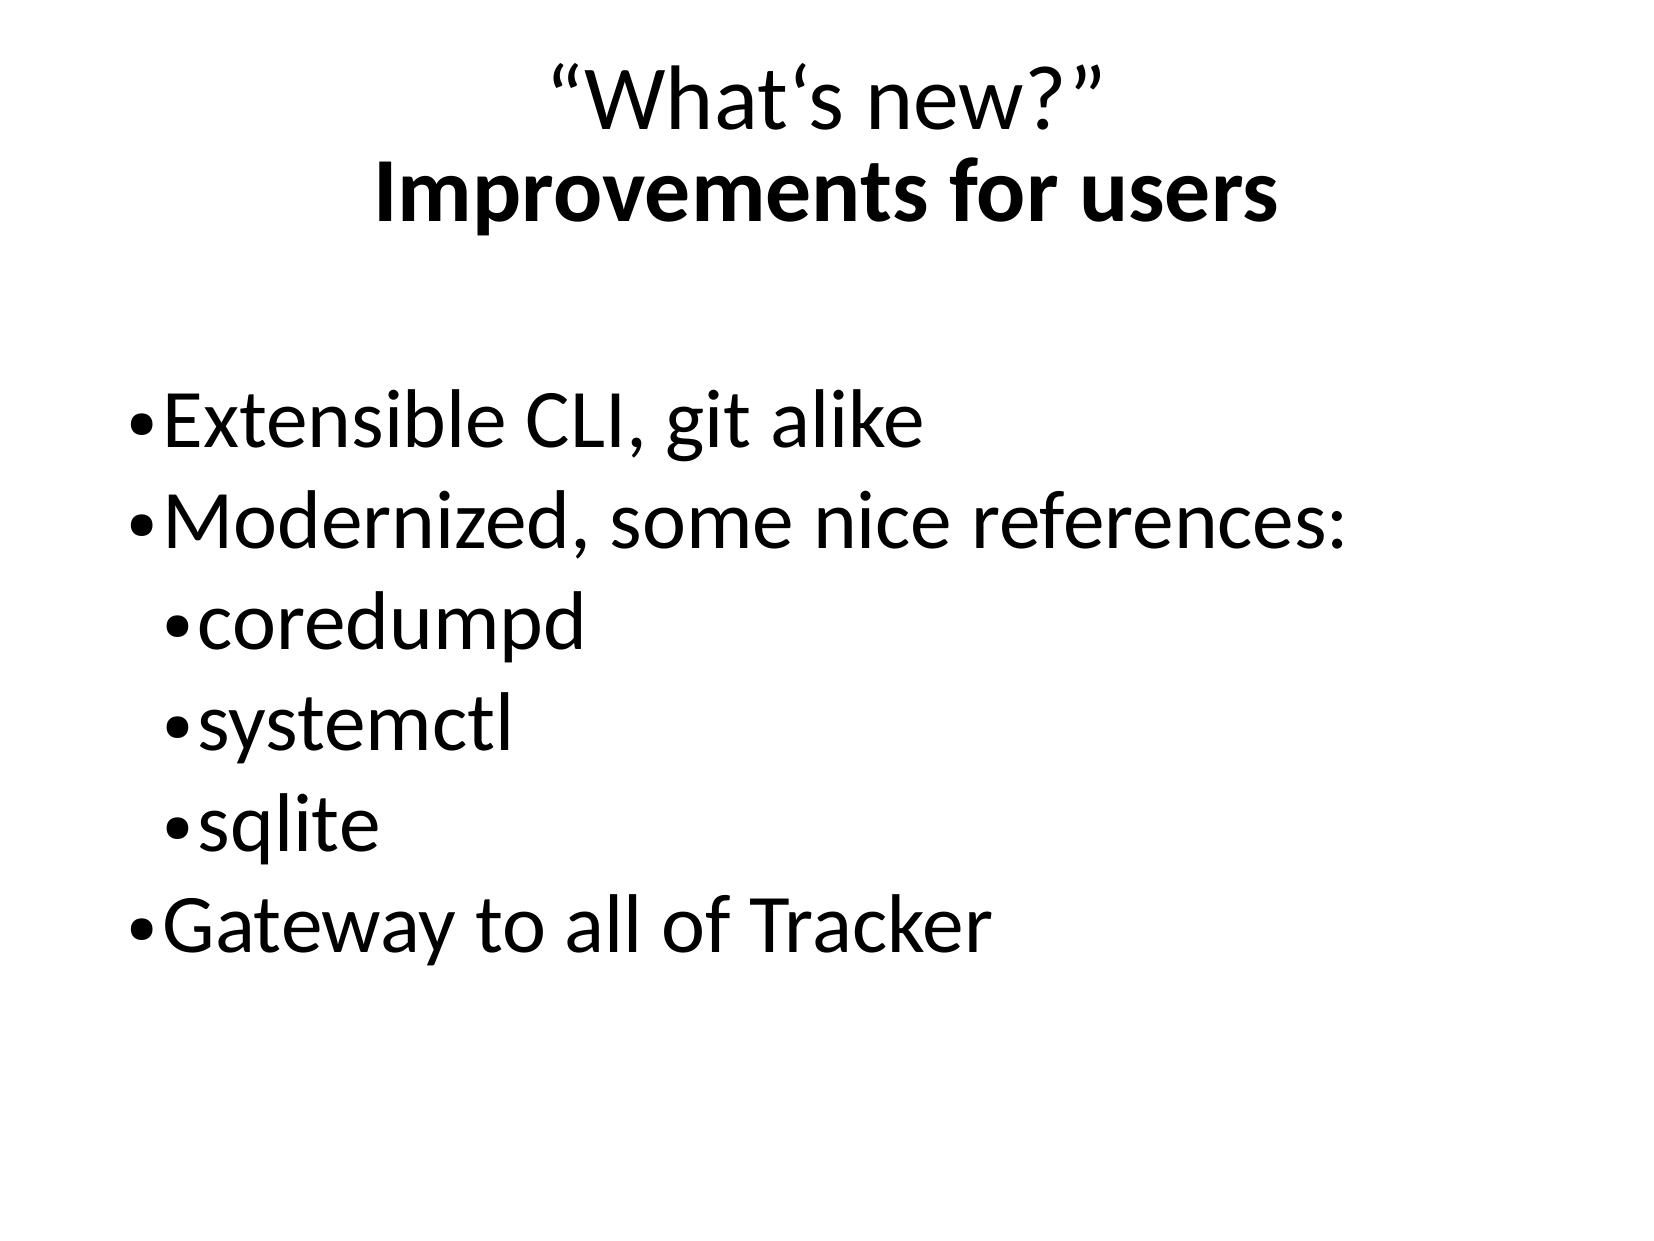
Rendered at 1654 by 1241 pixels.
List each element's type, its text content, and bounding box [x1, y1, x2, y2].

text_box Extensible CLI, git alike Modernized, some nice references: coredumpd systemctl sqlite Gateway to all of Tracker [112, 377, 1654, 981]
title “What‘s new?” Improvements for users [82, 42, 1571, 264]
